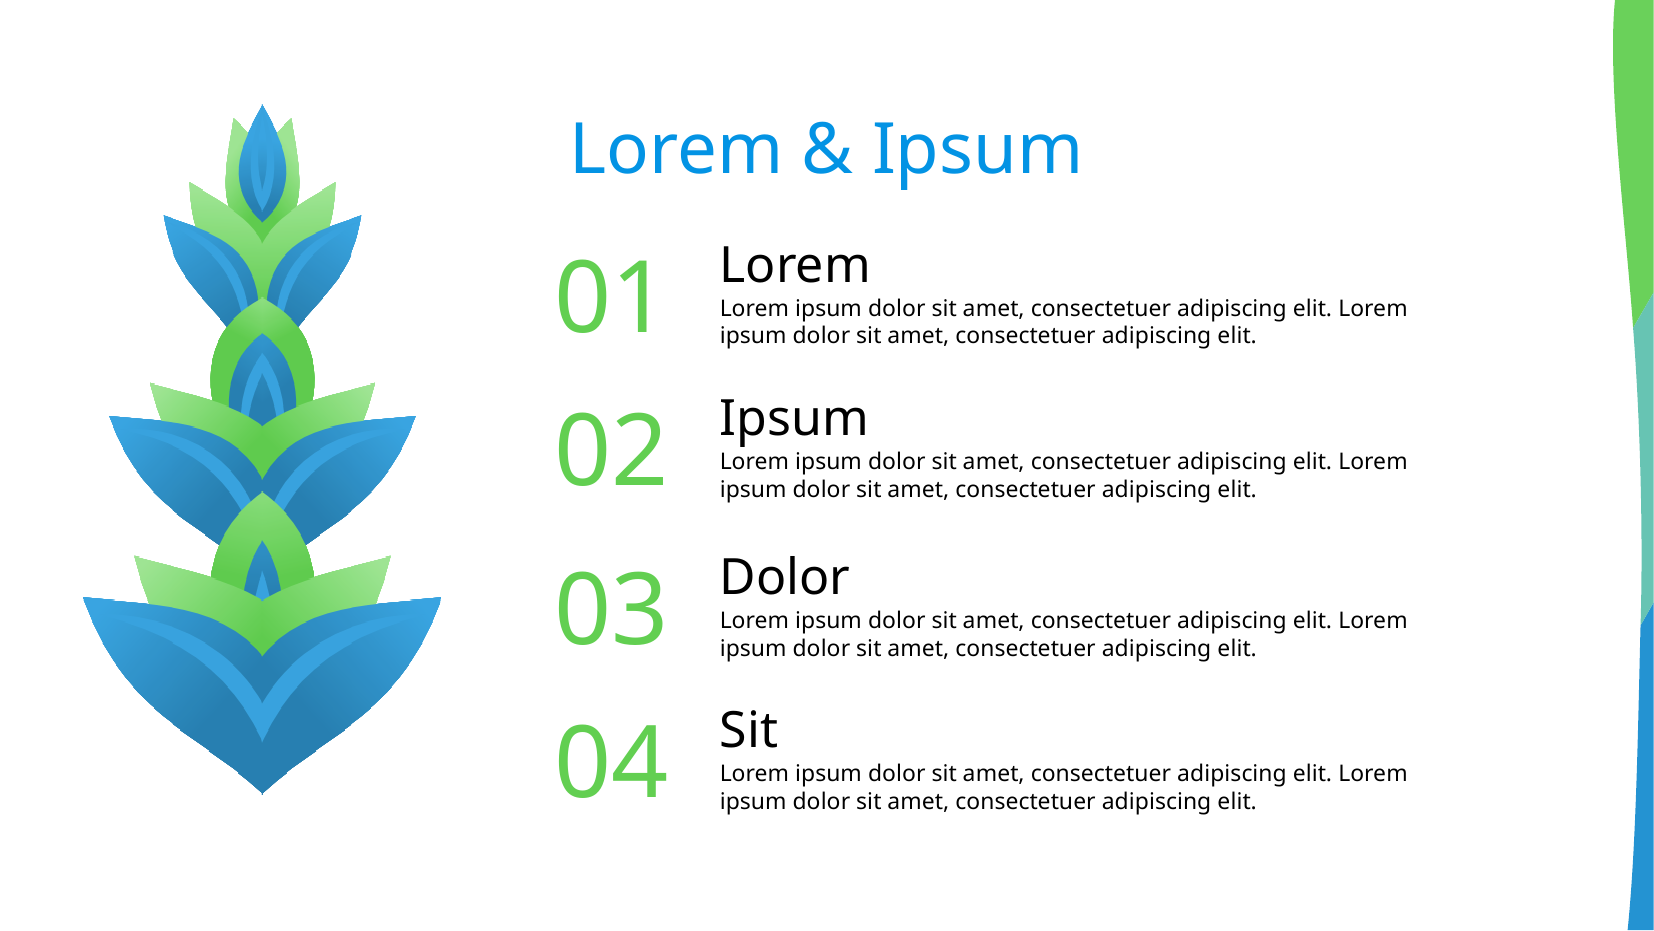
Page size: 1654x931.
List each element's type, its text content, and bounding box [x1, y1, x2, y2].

text_box 01 [539, 225, 696, 360]
text_box Lorem & Ipsum [555, 95, 1654, 196]
text_box Lorem ipsum dolor sit amet, consectetuer adipiscing elit. Lorem ipsum dolor sit amet, consectetuer adipiscing elit. [705, 286, 1471, 357]
text_box Sit [705, 690, 1471, 751]
text_box Ipsum [705, 378, 1471, 439]
text_box Lorem ipsum dolor sit amet, consectetuer adipiscing elit. Lorem ipsum dolor sit amet, consectetuer adipiscing elit. [705, 751, 1471, 822]
text_box 04 [539, 690, 696, 826]
text_box 03 [539, 537, 696, 672]
text_box 02 [539, 378, 696, 513]
picture [83, 104, 441, 796]
text_box Lorem [705, 224, 1471, 286]
text_box Lorem ipsum dolor sit amet, consectetuer adipiscing elit. Lorem ipsum dolor sit amet, consectetuer adipiscing elit. [705, 598, 1471, 669]
text_box Lorem ipsum dolor sit amet, consectetuer adipiscing elit. Lorem ipsum dolor sit amet, consectetuer adipiscing elit. [705, 439, 1471, 510]
text_box Dolor [705, 537, 1471, 598]
text_box Ipsum [745, 411, 759, 432]
